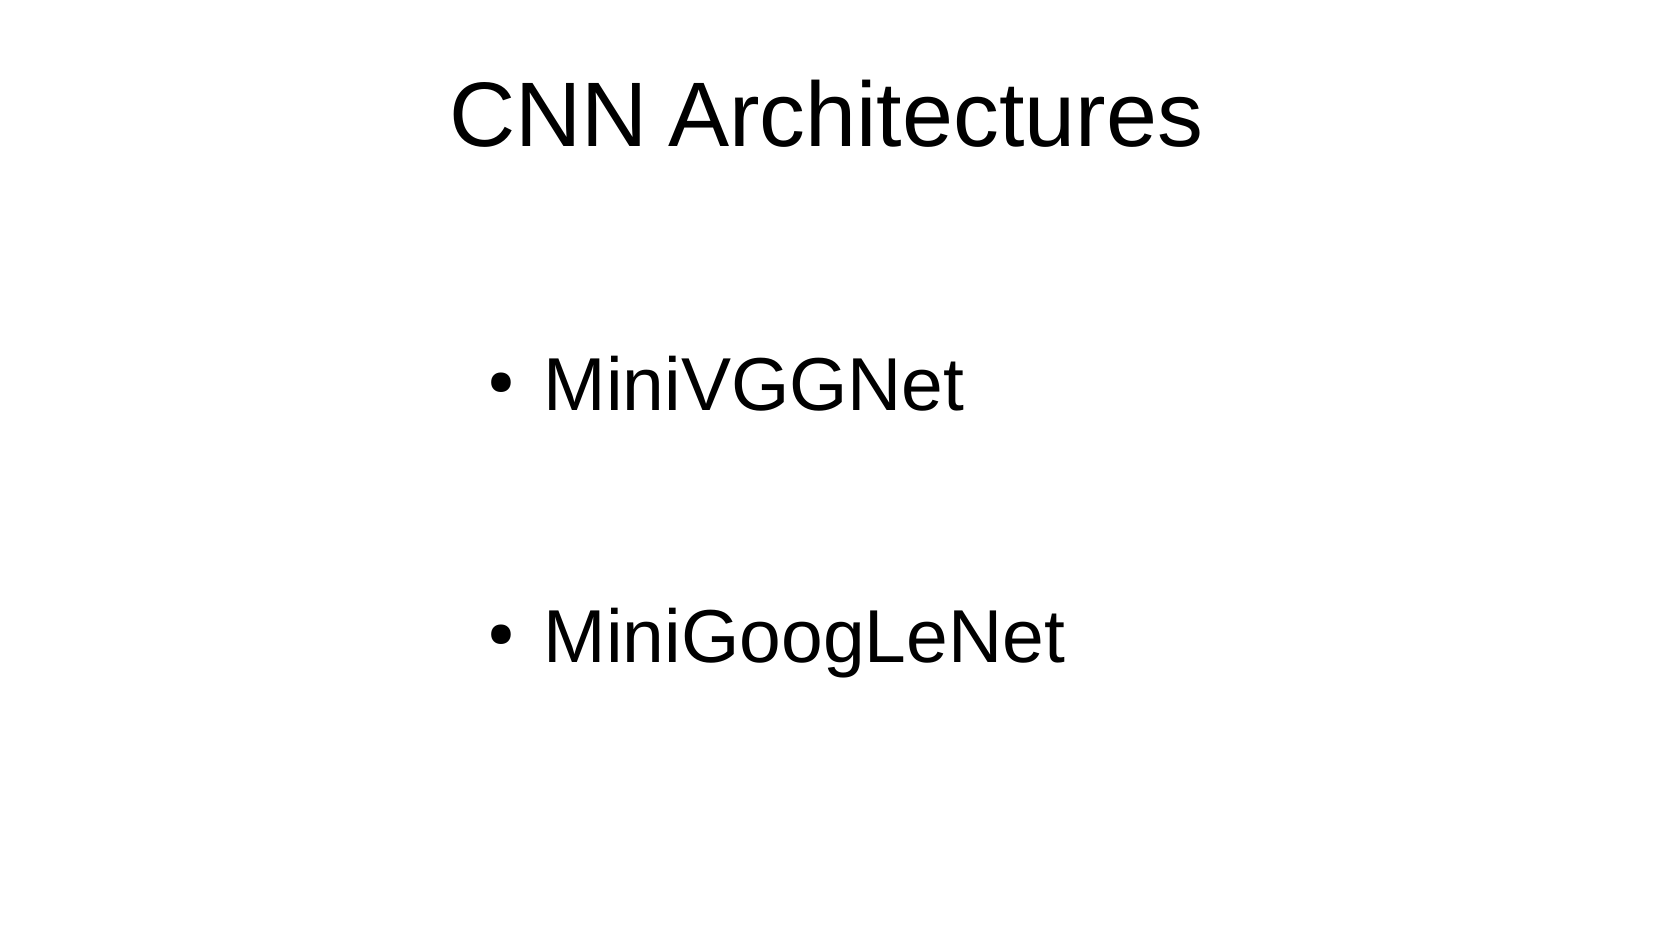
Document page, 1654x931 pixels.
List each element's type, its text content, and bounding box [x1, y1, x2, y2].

subtitle MiniVGGNet MiniGoogLeNet [487, 241, 1492, 781]
title CNN Architectures [82, 37, 1571, 193]
